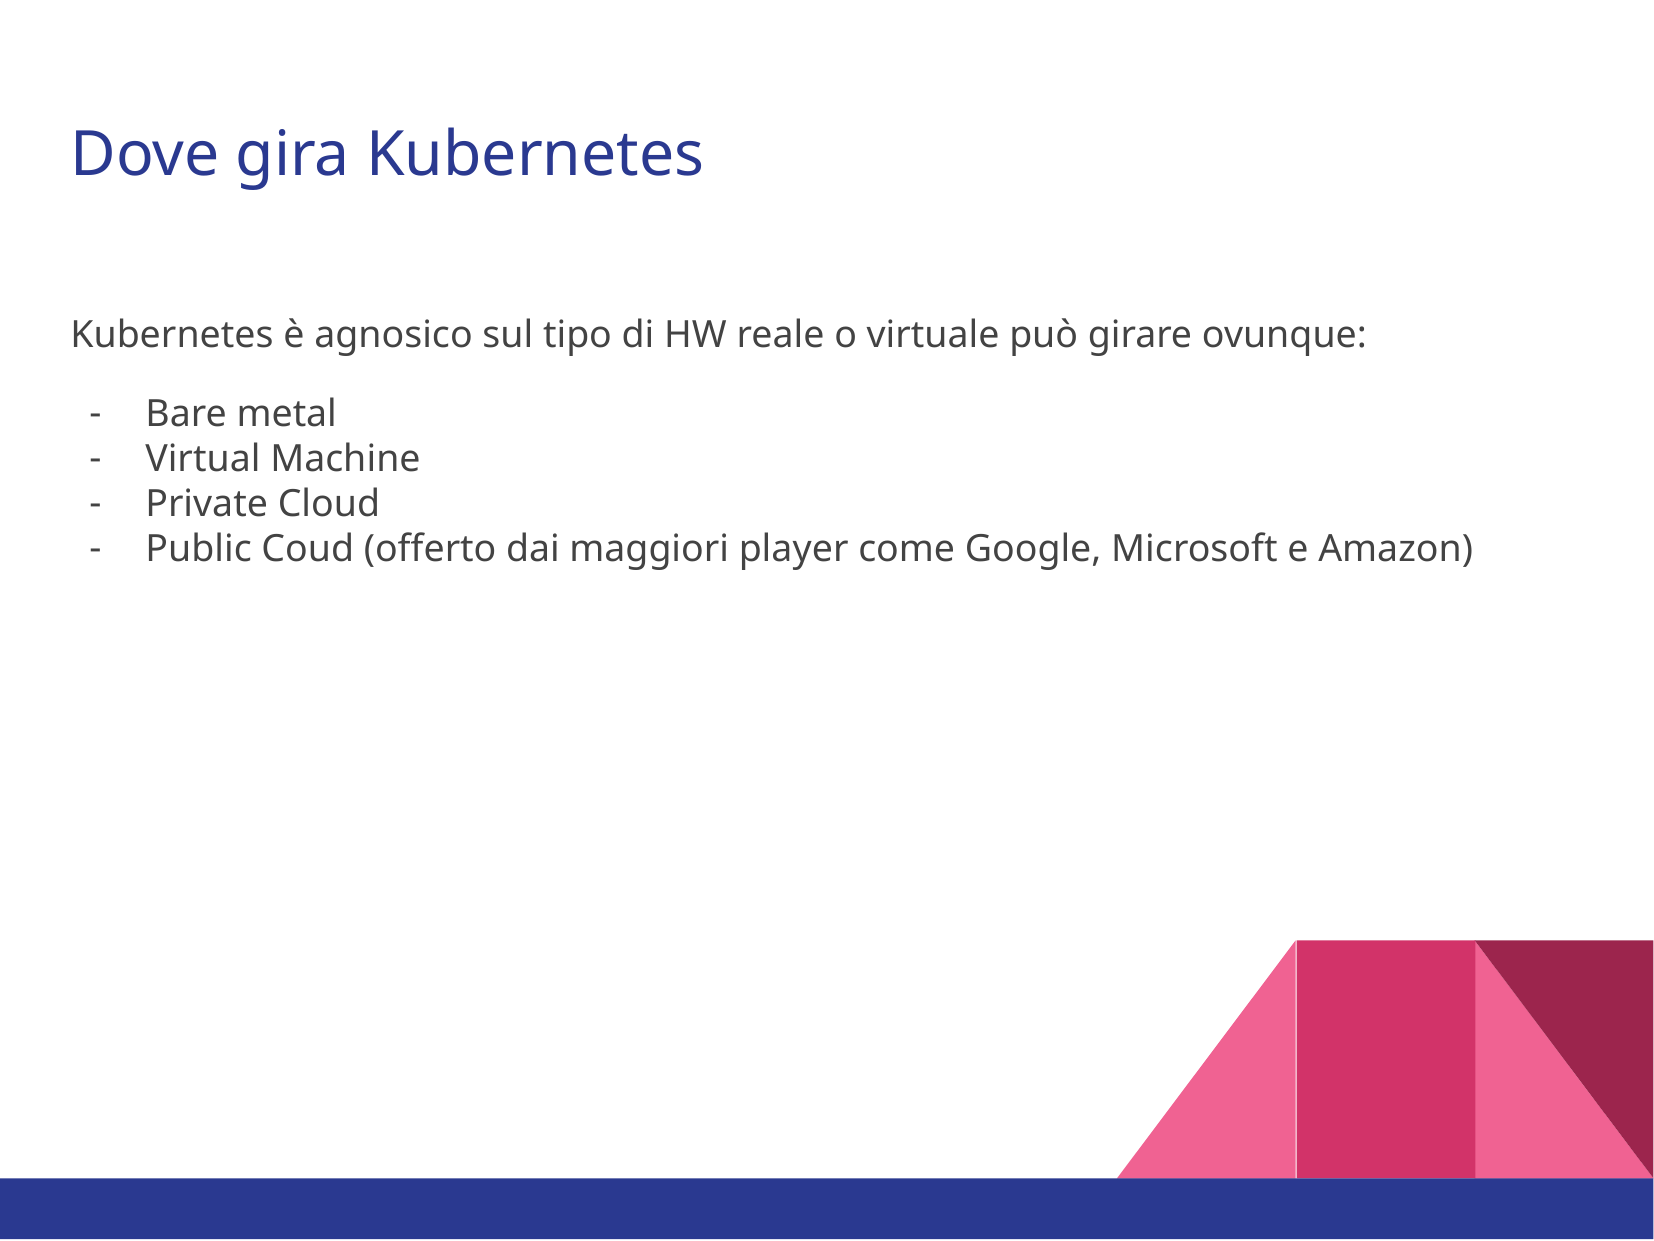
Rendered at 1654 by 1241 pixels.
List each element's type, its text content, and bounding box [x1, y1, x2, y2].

title Dove gira Kubernetes [55, 98, 1597, 245]
list Kubernetes è agnosico sul tipo di HW reale o virtuale può girare ovunque: Bare metal Virtual Machine Private Cloud Public Coud (offerto dai maggiori player come Google, Microsoft e Amazon) [55, 295, 1597, 1101]
